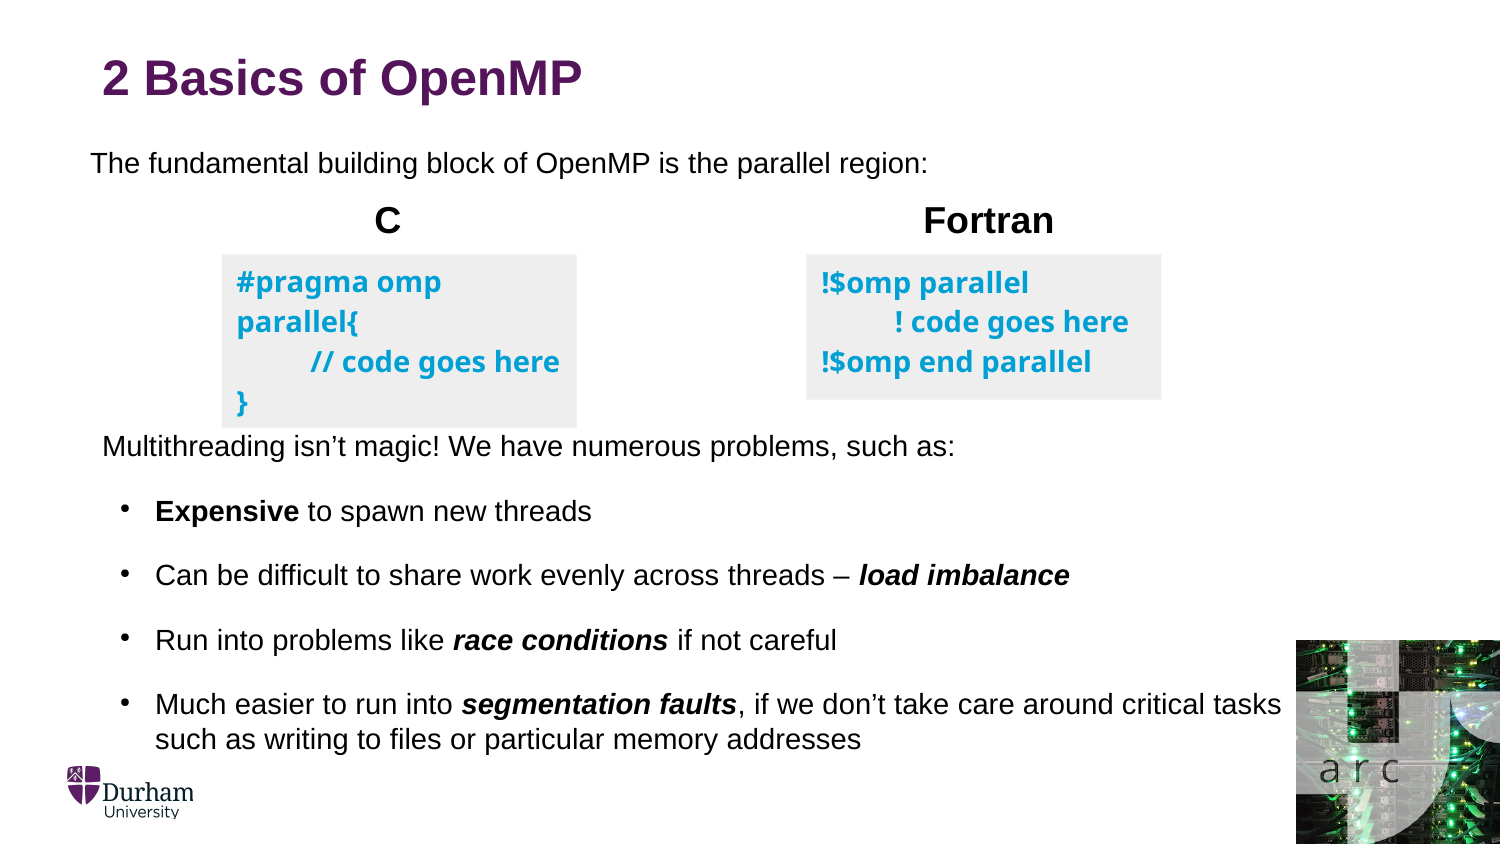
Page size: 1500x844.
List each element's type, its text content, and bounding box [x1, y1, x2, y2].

text_box #pragma omp parallel{ // code goes here } [221, 254, 577, 400]
list Multithreading isn’t magic! We have numerous problems, such as: Expensive to spawn new threads Can be difficult to share work evenly across threads – load imbalance Run into problems like race conditions if not careful Much easier to run into segmentation faults, if we don’t take care around critical tasks such as writing to files or particular memory addresses [101, 427, 1297, 766]
picture [1296, 640, 1500, 844]
list The fundamental building block of OpenMP is the parallel region: [90, 144, 1285, 223]
title 2 Basics of OpenMP [101, 45, 1399, 187]
text_box C [333, 191, 443, 261]
text_box Fortran [900, 191, 1078, 291]
picture [67, 766, 193, 819]
text_box !$omp parallel ! code goes here !$omp end parallel [806, 254, 1162, 400]
